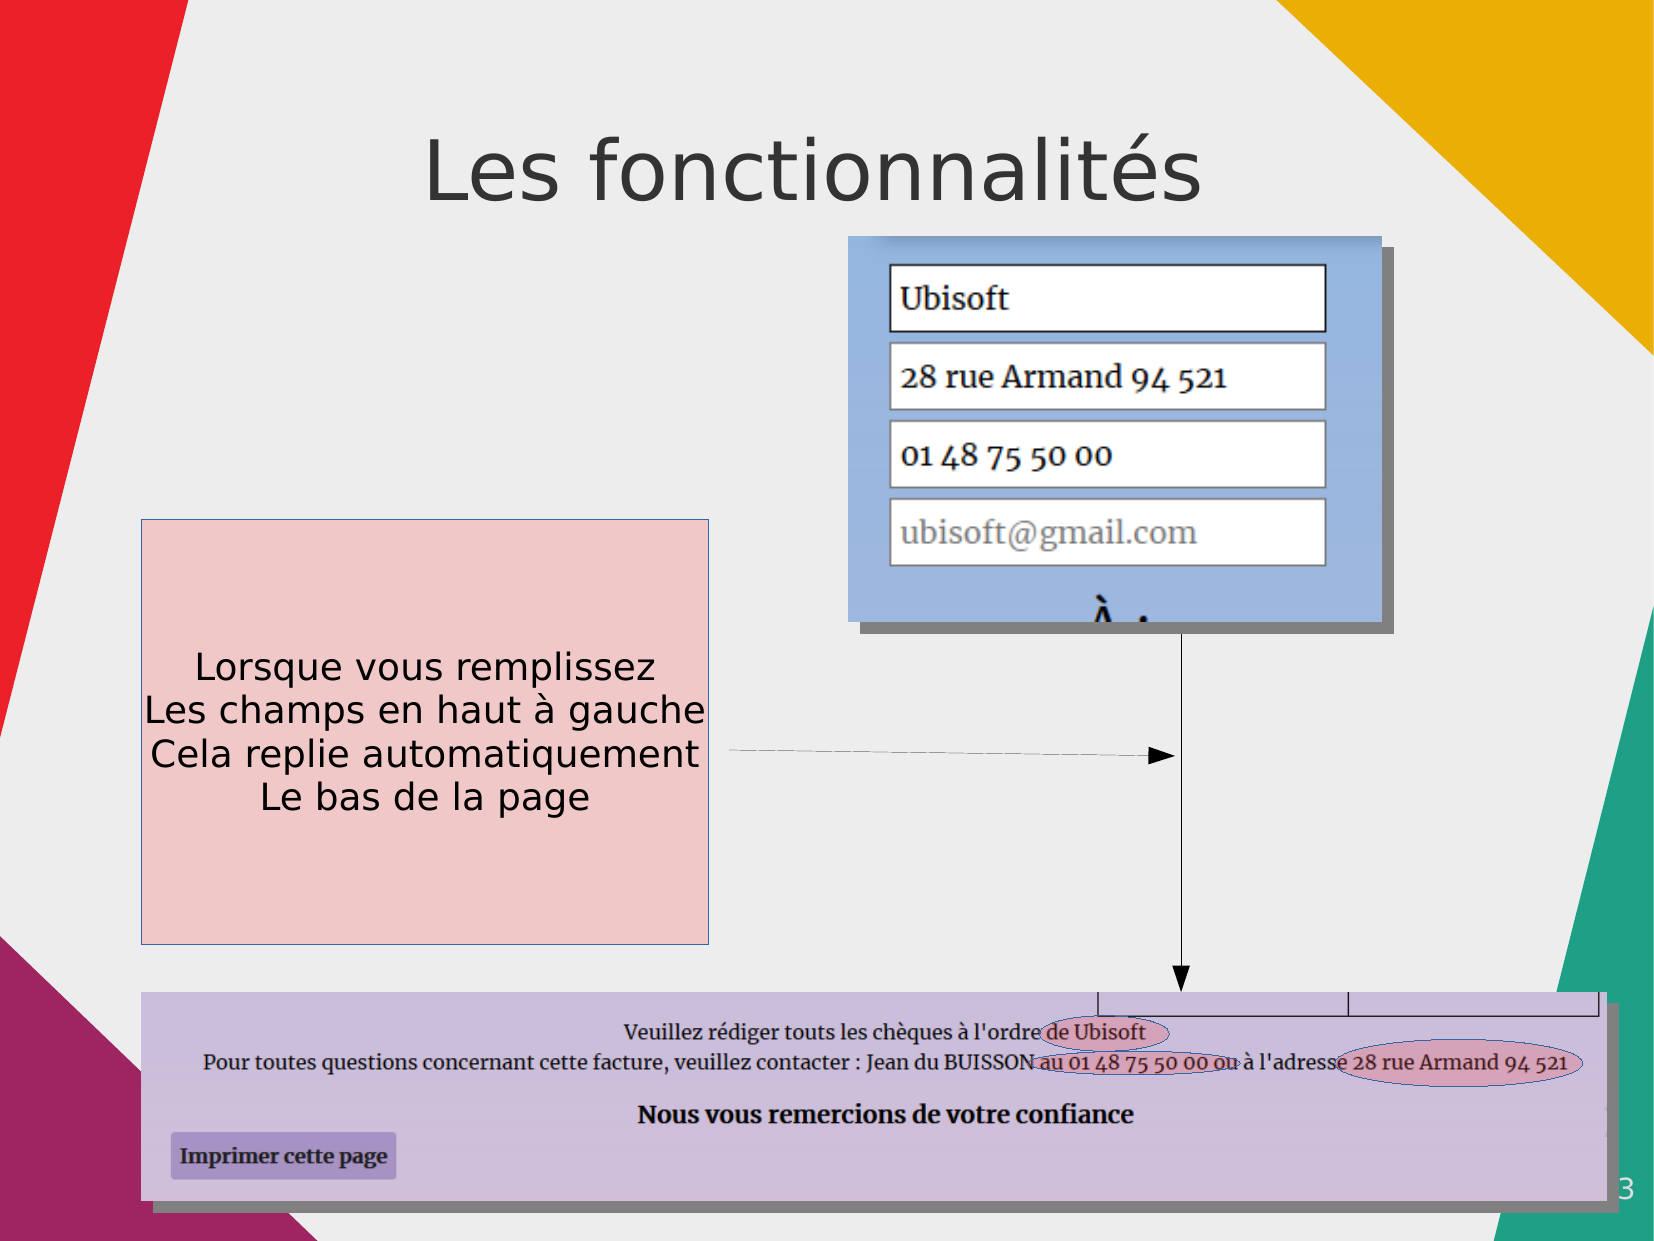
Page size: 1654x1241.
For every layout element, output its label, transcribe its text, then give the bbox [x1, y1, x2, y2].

text_box Lorsque vous remplissez Les champs en haut à gauche Cela replie automatiquement Le bas de la page [141, 519, 709, 945]
text_box [1334, 1039, 1583, 1087]
picture [141, 992, 1607, 1201]
title Les fonctionnalités [114, 73, 1539, 271]
picture [848, 236, 1382, 622]
text_box [1027, 1015, 1241, 1075]
